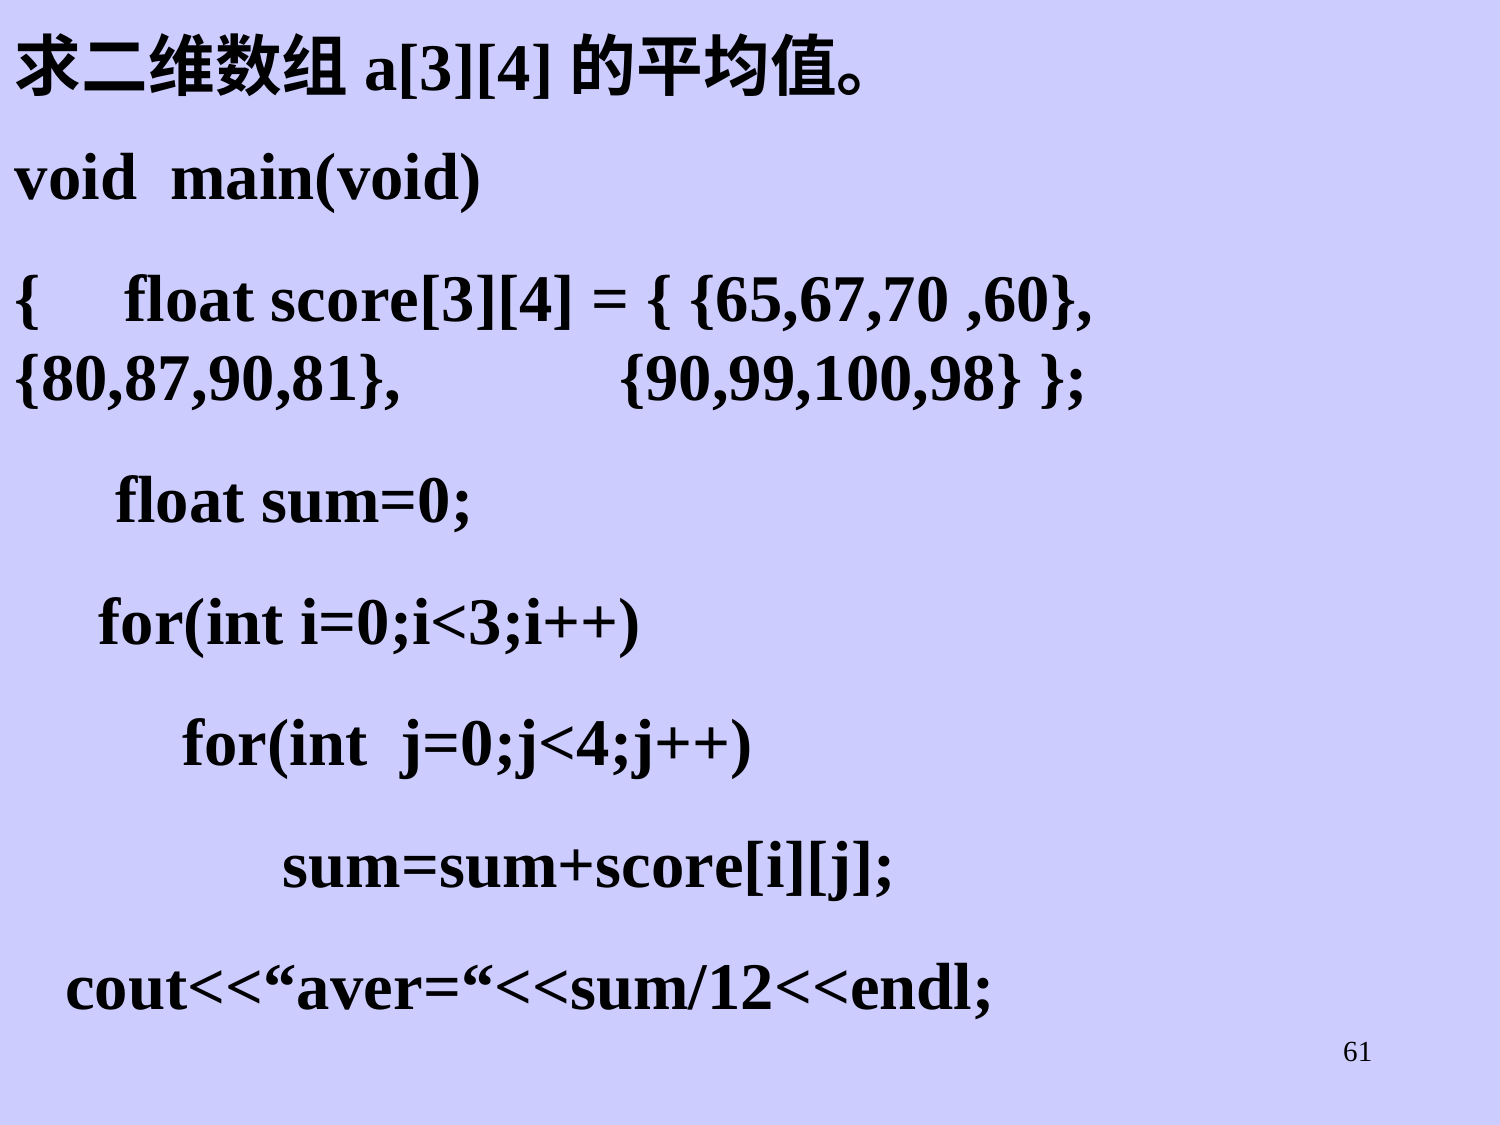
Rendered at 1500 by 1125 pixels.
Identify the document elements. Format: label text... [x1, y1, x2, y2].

text_box 求二维数组a[3][4]的平均值。 [0, 0, 1251, 112]
text_box void main(void) { float score[3][4] = { {65,67,70 ,60}, {80,87,90,81}, {90,99,100,98} }; float sum=0; for(int i=0;i<3;i++) for(int j=0;j<4;j++) sum=sum+score[i][j]; cout<<“aver=“<<sum/12<<endl; [0, 124, 1500, 1031]
text_box <编号> [1074, 1031, 1388, 1101]
